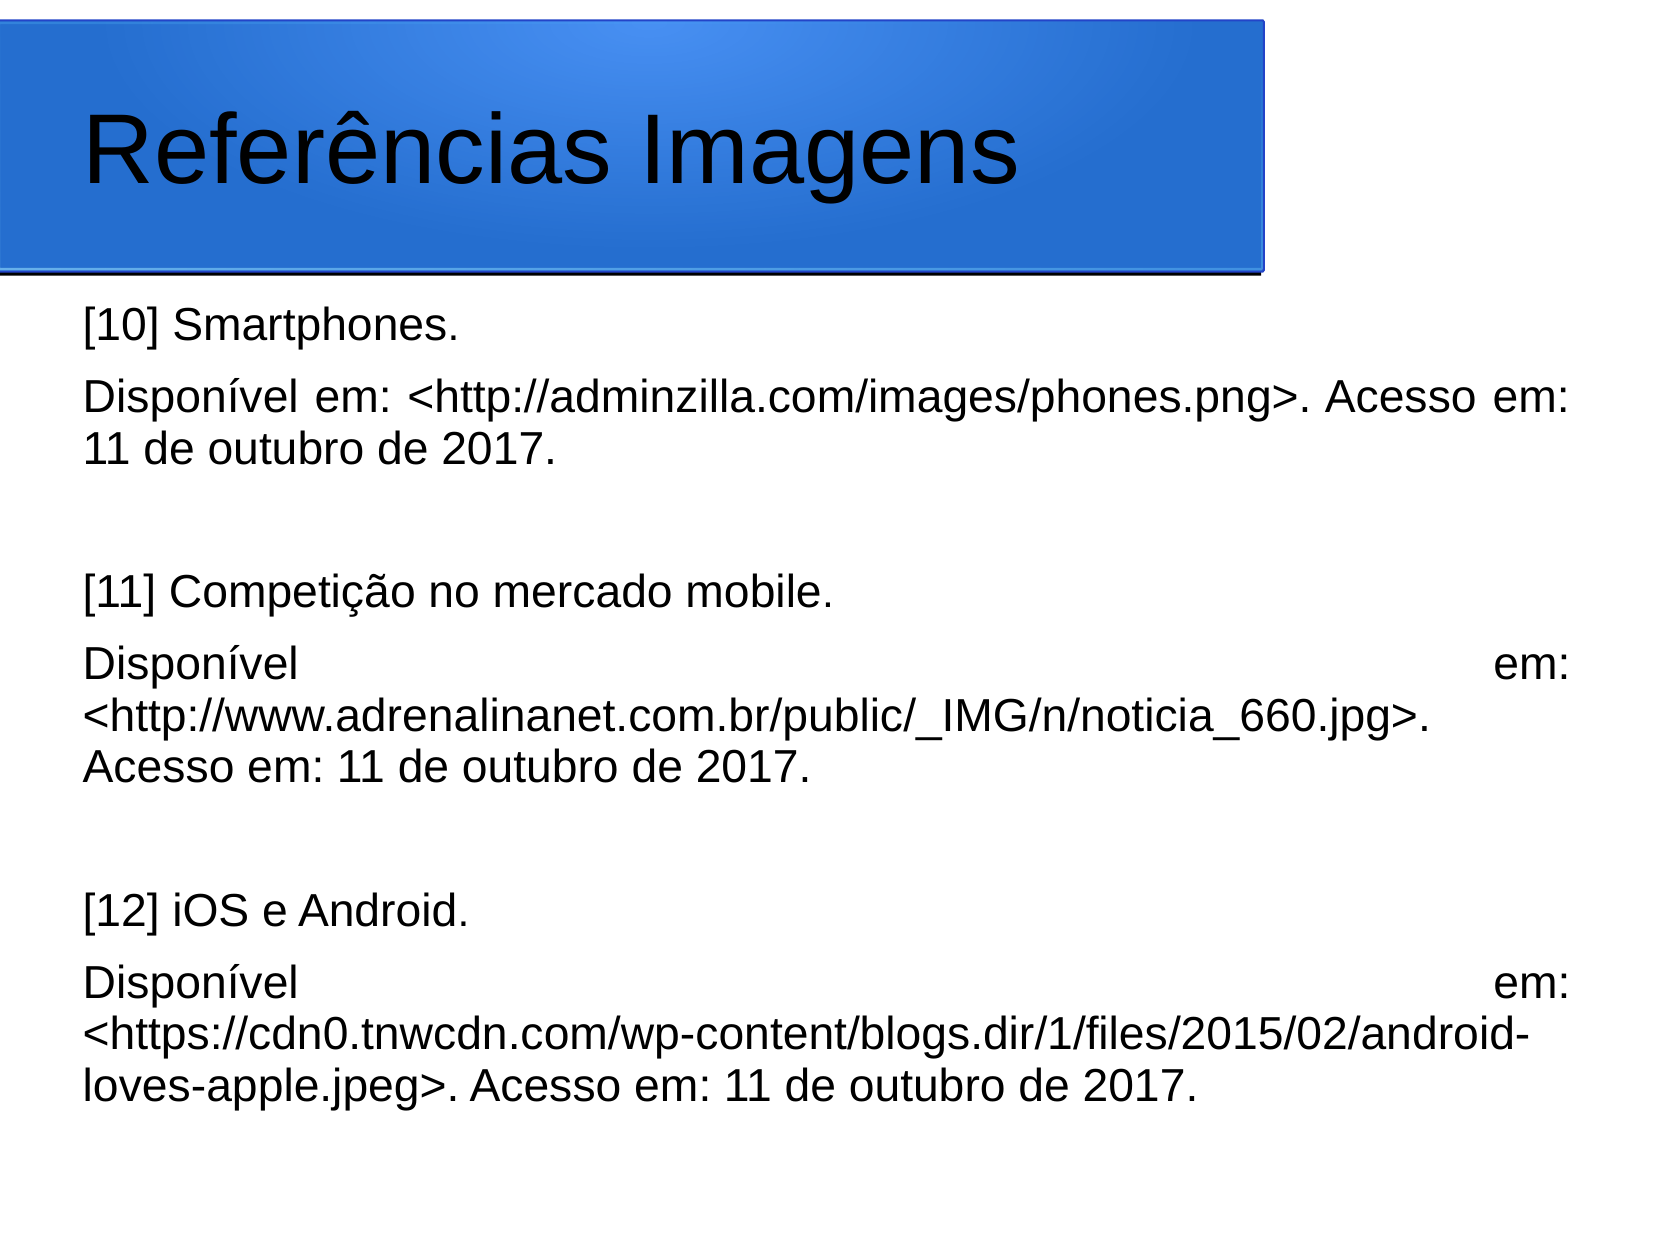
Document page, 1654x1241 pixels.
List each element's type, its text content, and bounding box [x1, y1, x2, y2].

list [10] Smartphones. Disponível em: <http://adminzilla.com/images/phones.png>. Acesso em: 11 de outubro de 2017. [11] Competição no mercado mobile. Disponível em: <http://www.adrenalinanet.com.br/public/_IMG/n/noticia_660.jpg>. Acesso em: 11 de outubro de 2017. [12] iOS e Android. Disponível em: <https://cdn0.tnwcdn.com/wp-content/blogs.dir/1/files/2015/02/android-loves-apple.jpeg>. Acesso em: 11 de outubro de 2017. [82, 299, 1571, 1123]
title Referências Imagens [82, 47, 1235, 252]
